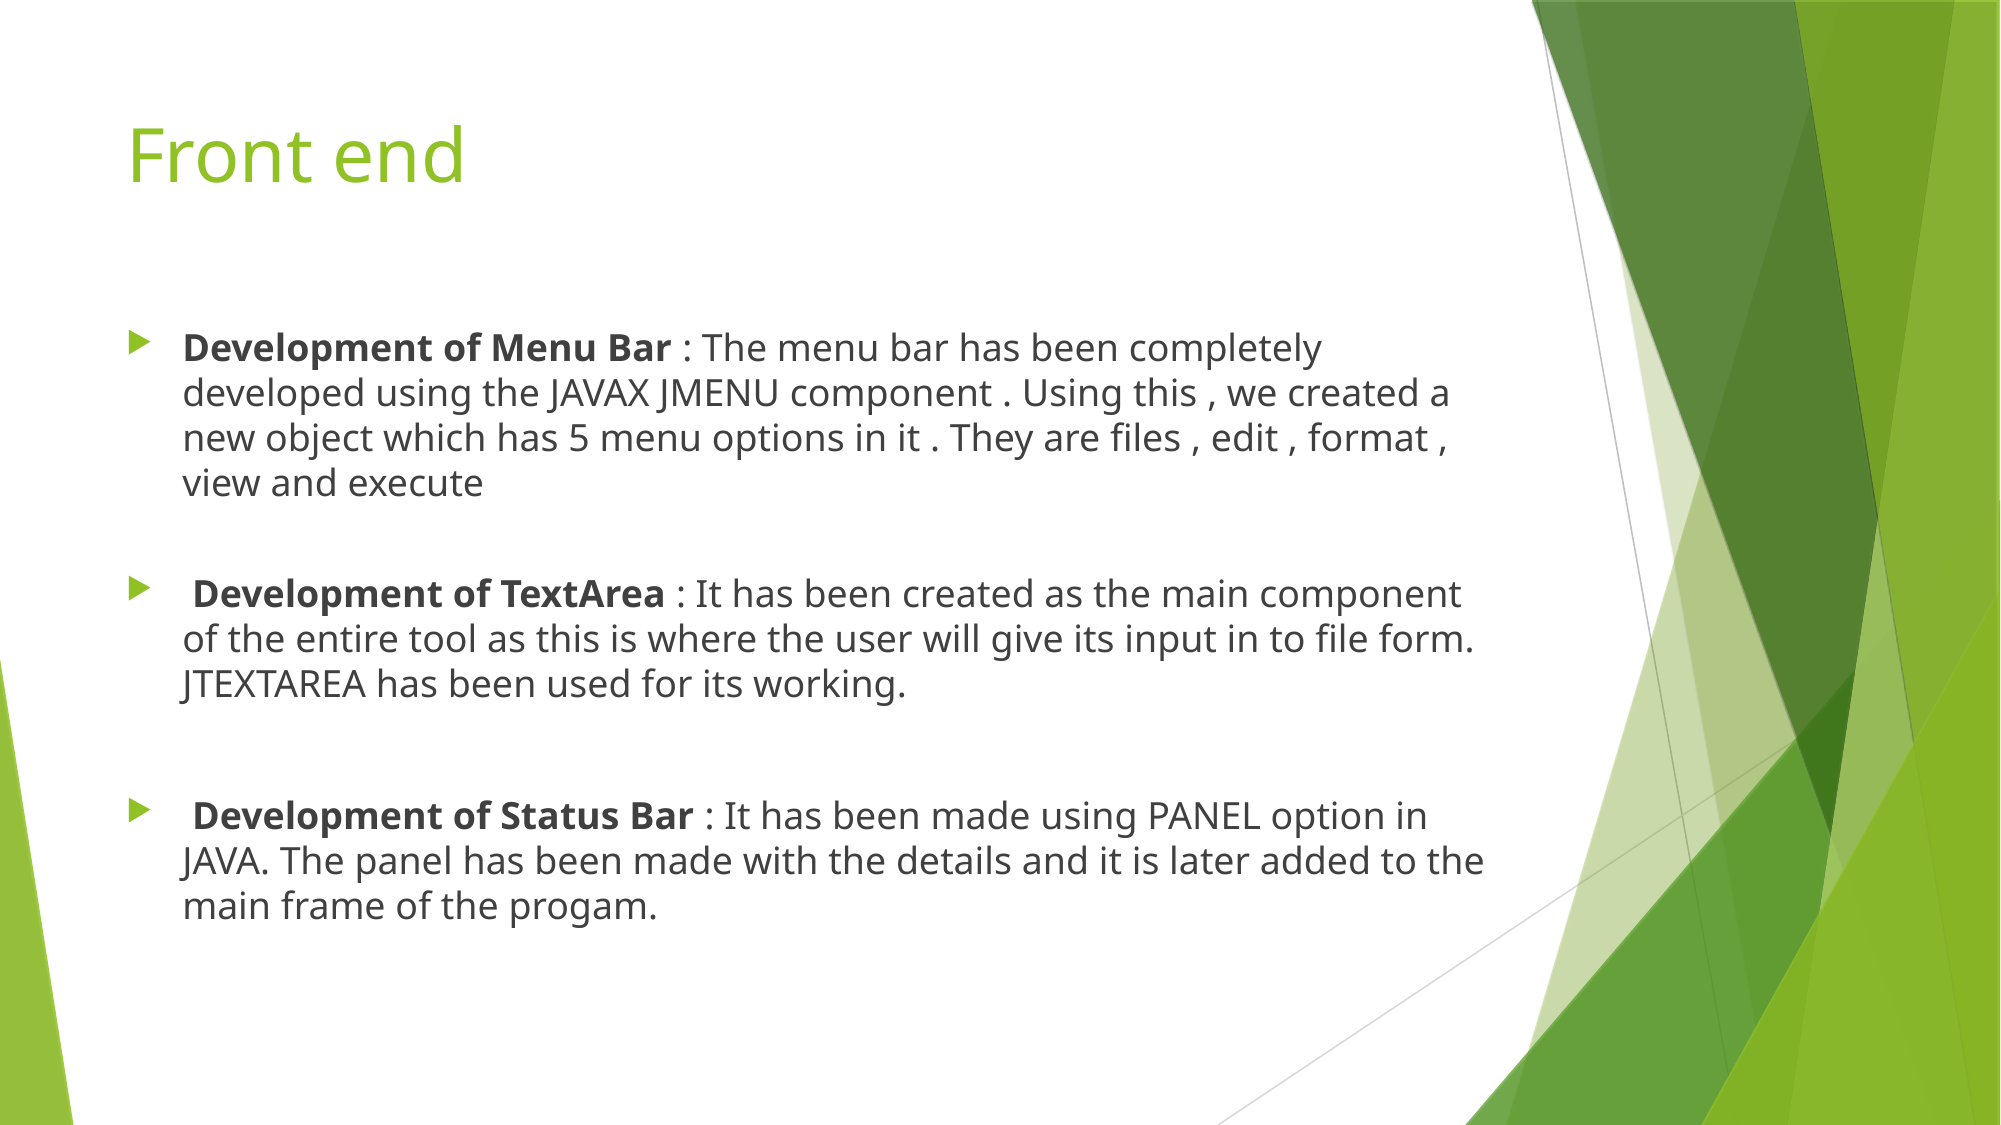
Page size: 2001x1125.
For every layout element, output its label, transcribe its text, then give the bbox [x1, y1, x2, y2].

list Development of Menu Bar : The menu bar has been completely developed using the JAVAX JMENU component . Using this , we created a new object which has 5 menu options in it . They are files , edit , format , view and execute Development of TextArea : It has been created as the main component of the entire tool as this is where the user will give its input in to file form. JTEXTAREA has been used for its working. Development of Status Bar : It has been made using PANEL option in JAVA. The panel has been made with the details and it is later added to the main frame of the progam. [111, 316, 1522, 954]
title Front end [111, 99, 1522, 316]
